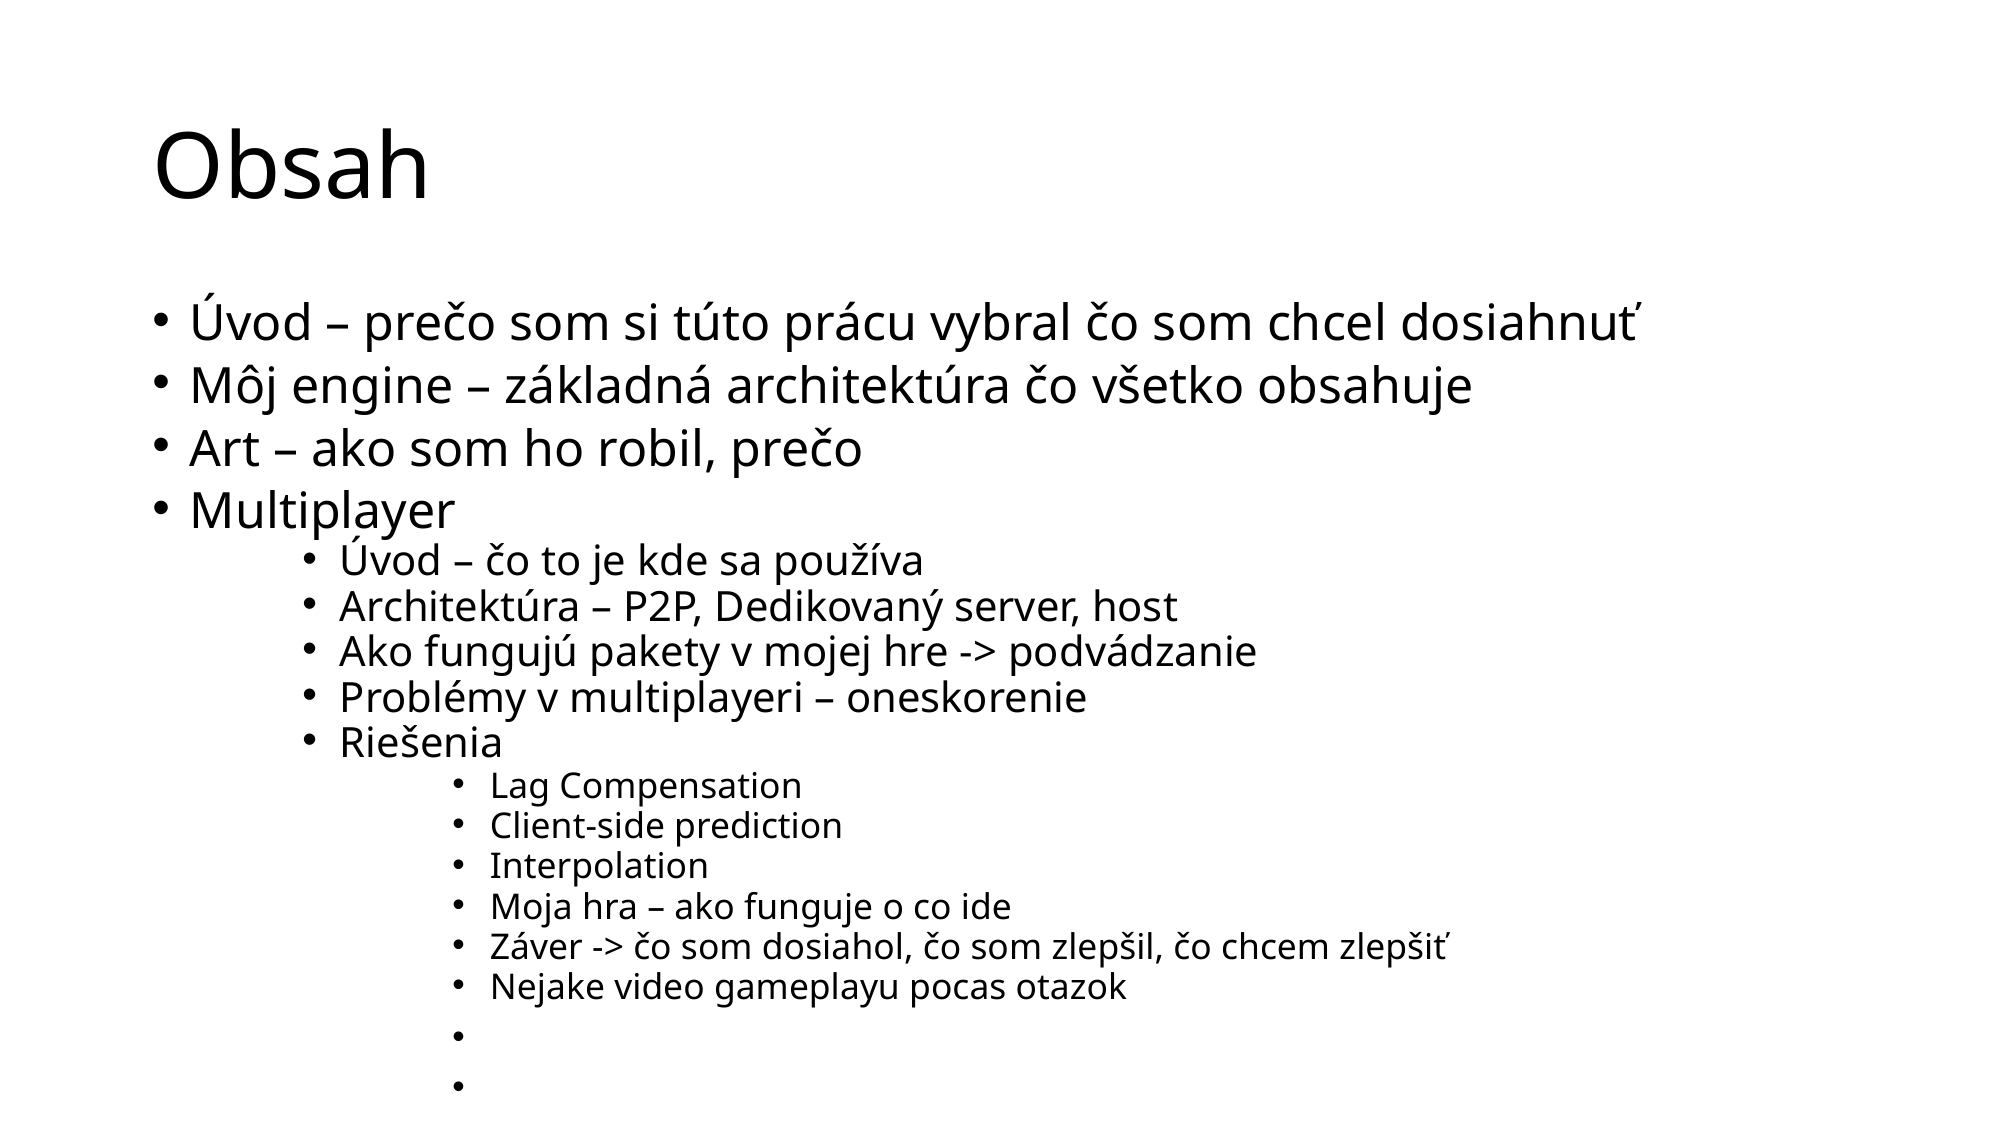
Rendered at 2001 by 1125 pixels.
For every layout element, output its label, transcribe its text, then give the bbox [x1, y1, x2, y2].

title Obsah [137, 59, 1863, 278]
list Úvod – prečo som si túto prácu vybral čo som chcel dosiahnuť Môj engine – základná architektúra čo všetko obsahuje Art – ako som ho robil, prečo Multiplayer Úvod – čo to je kde sa používa Architektúra – P2P, Dedikovaný server, host Ako fungujú pakety v mojej hre -> podvádzanie Problémy v multiplayeri – oneskorenie Riešenia Lag Compensation Client-side prediction Interpolation Moja hra – ako funguje o co ide Záver -> čo som dosiahol, čo som zlepšil, čo chcem zlepšiť Nejake video gameplayu pocas otazok [137, 299, 1863, 1014]
